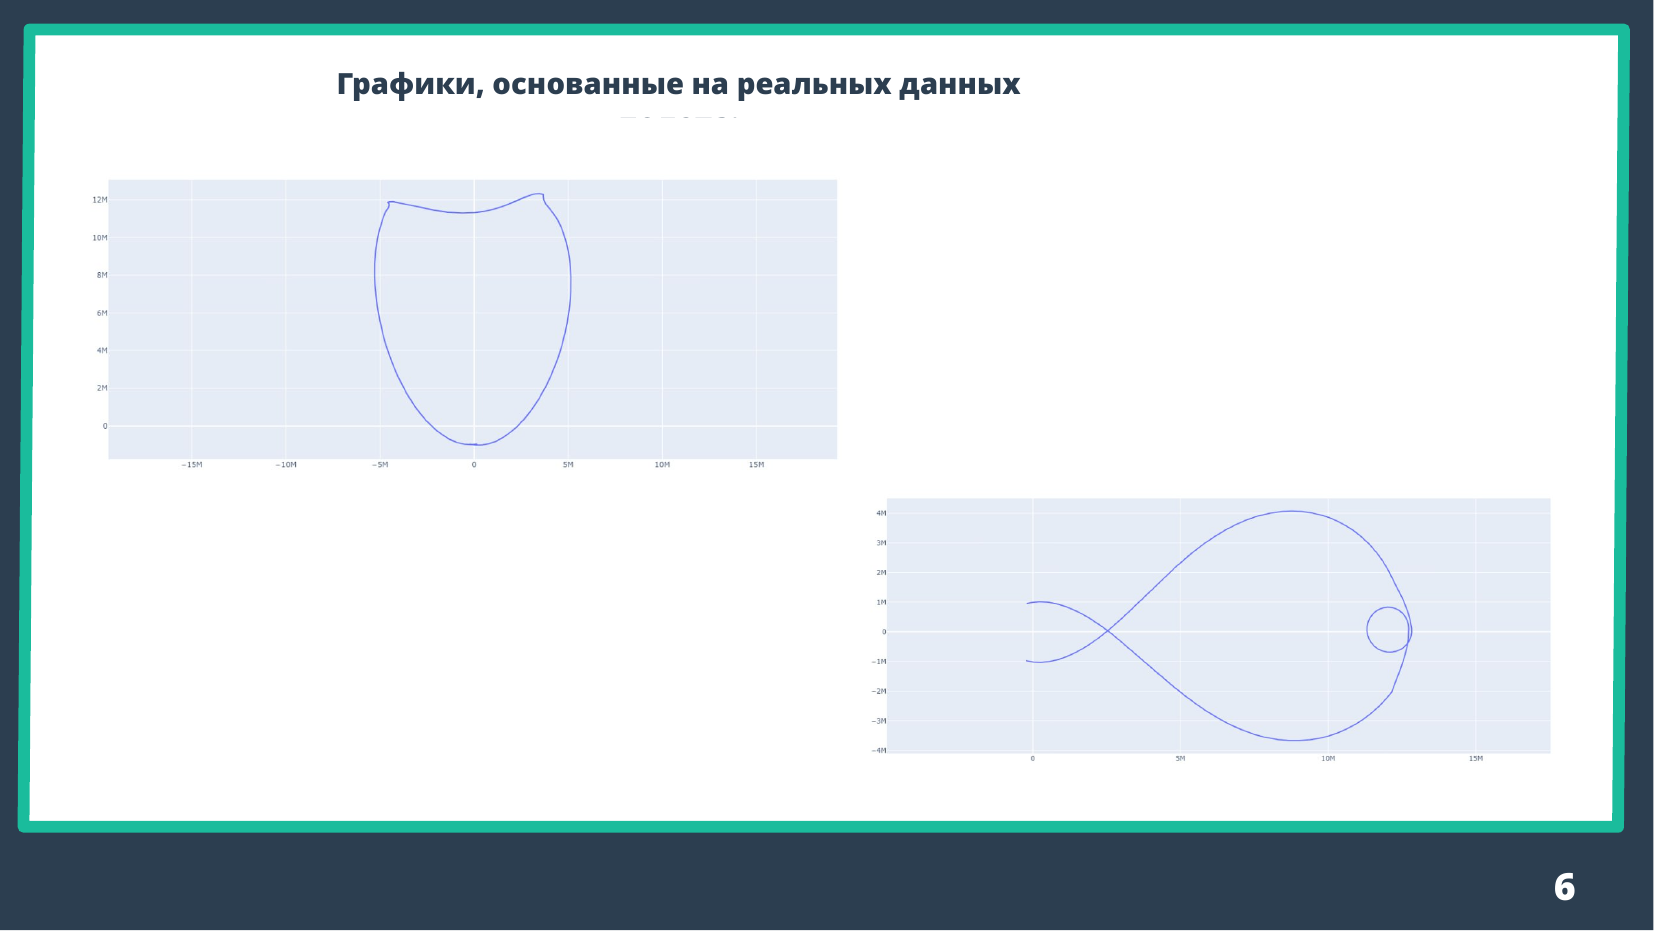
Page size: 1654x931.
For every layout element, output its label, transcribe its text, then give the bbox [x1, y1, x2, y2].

picture [59, 118, 1595, 798]
title Графики, основанные на реальных данных полета: [295, 0, 1063, 237]
